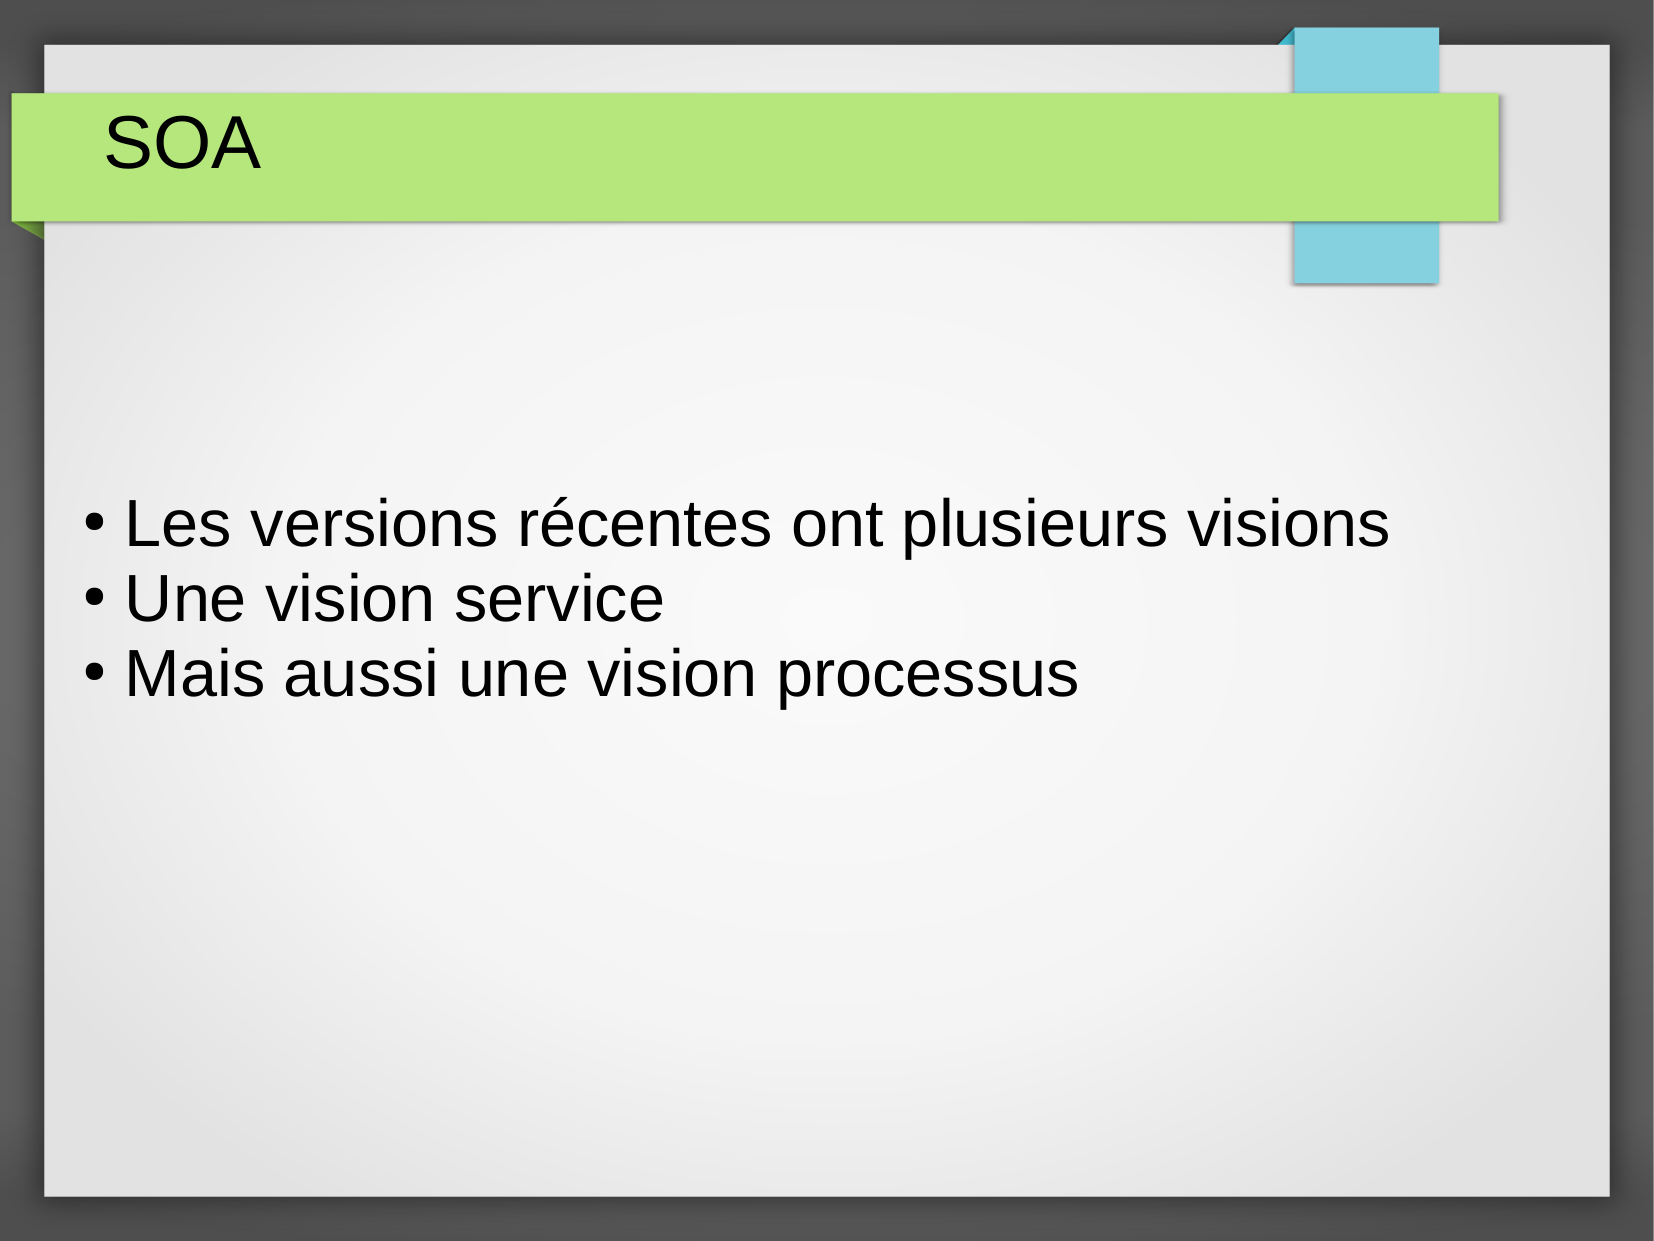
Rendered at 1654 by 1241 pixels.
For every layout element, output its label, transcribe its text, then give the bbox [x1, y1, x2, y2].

picture [0, 0, 1654, 1241]
subtitle Les versions récentes ont plusieurs visions Une vision service Mais aussi une vision processus [82, 49, 1571, 1010]
